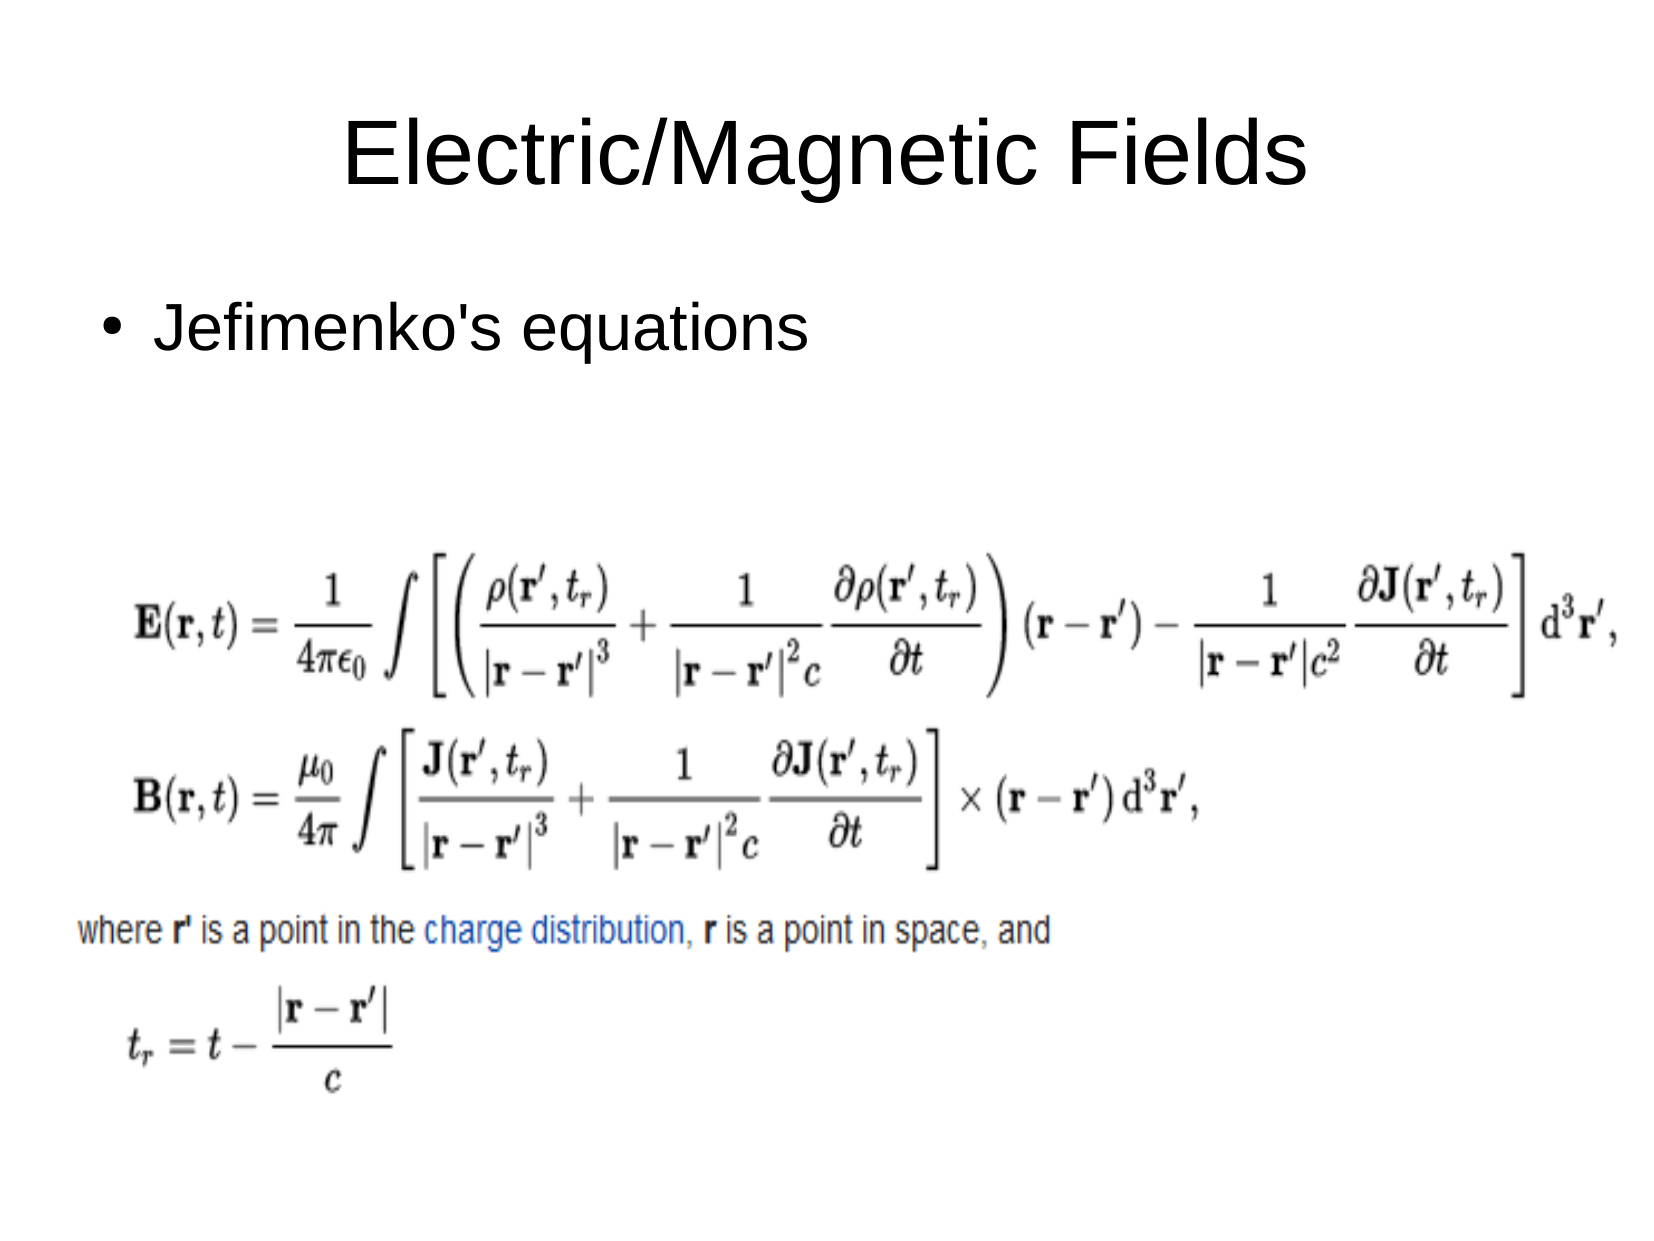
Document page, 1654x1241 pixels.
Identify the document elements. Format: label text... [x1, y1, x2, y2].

title Electric/Magnetic Fields [82, 49, 1571, 257]
picture [54, 543, 1630, 1111]
list Jefimenko's equations [82, 290, 1571, 543]
